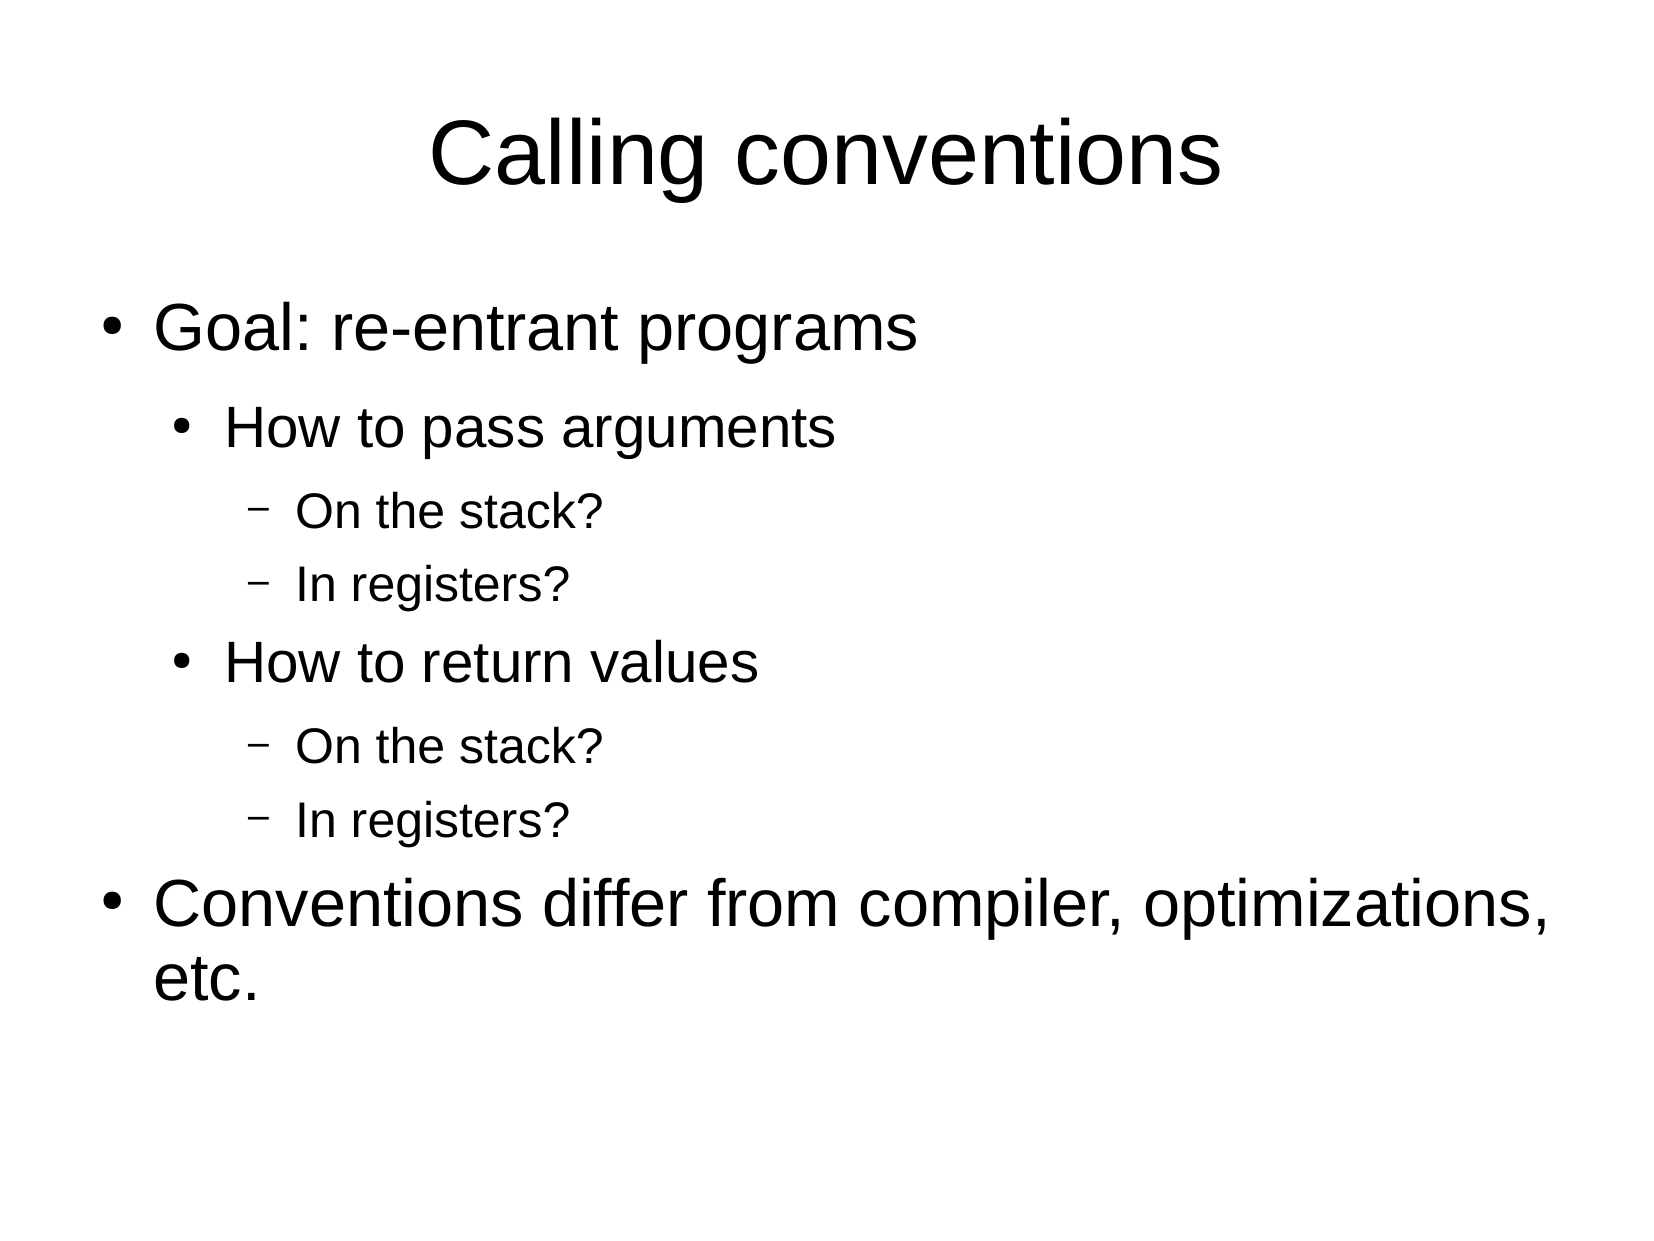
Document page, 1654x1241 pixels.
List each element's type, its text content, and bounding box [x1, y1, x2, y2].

list Goal: re-entrant programs How to pass arguments On the stack? In registers? How to return values On the stack? In registers? Conventions differ from compiler, optimizations, etc. [82, 290, 1571, 1109]
title Calling conventions [82, 49, 1571, 257]
